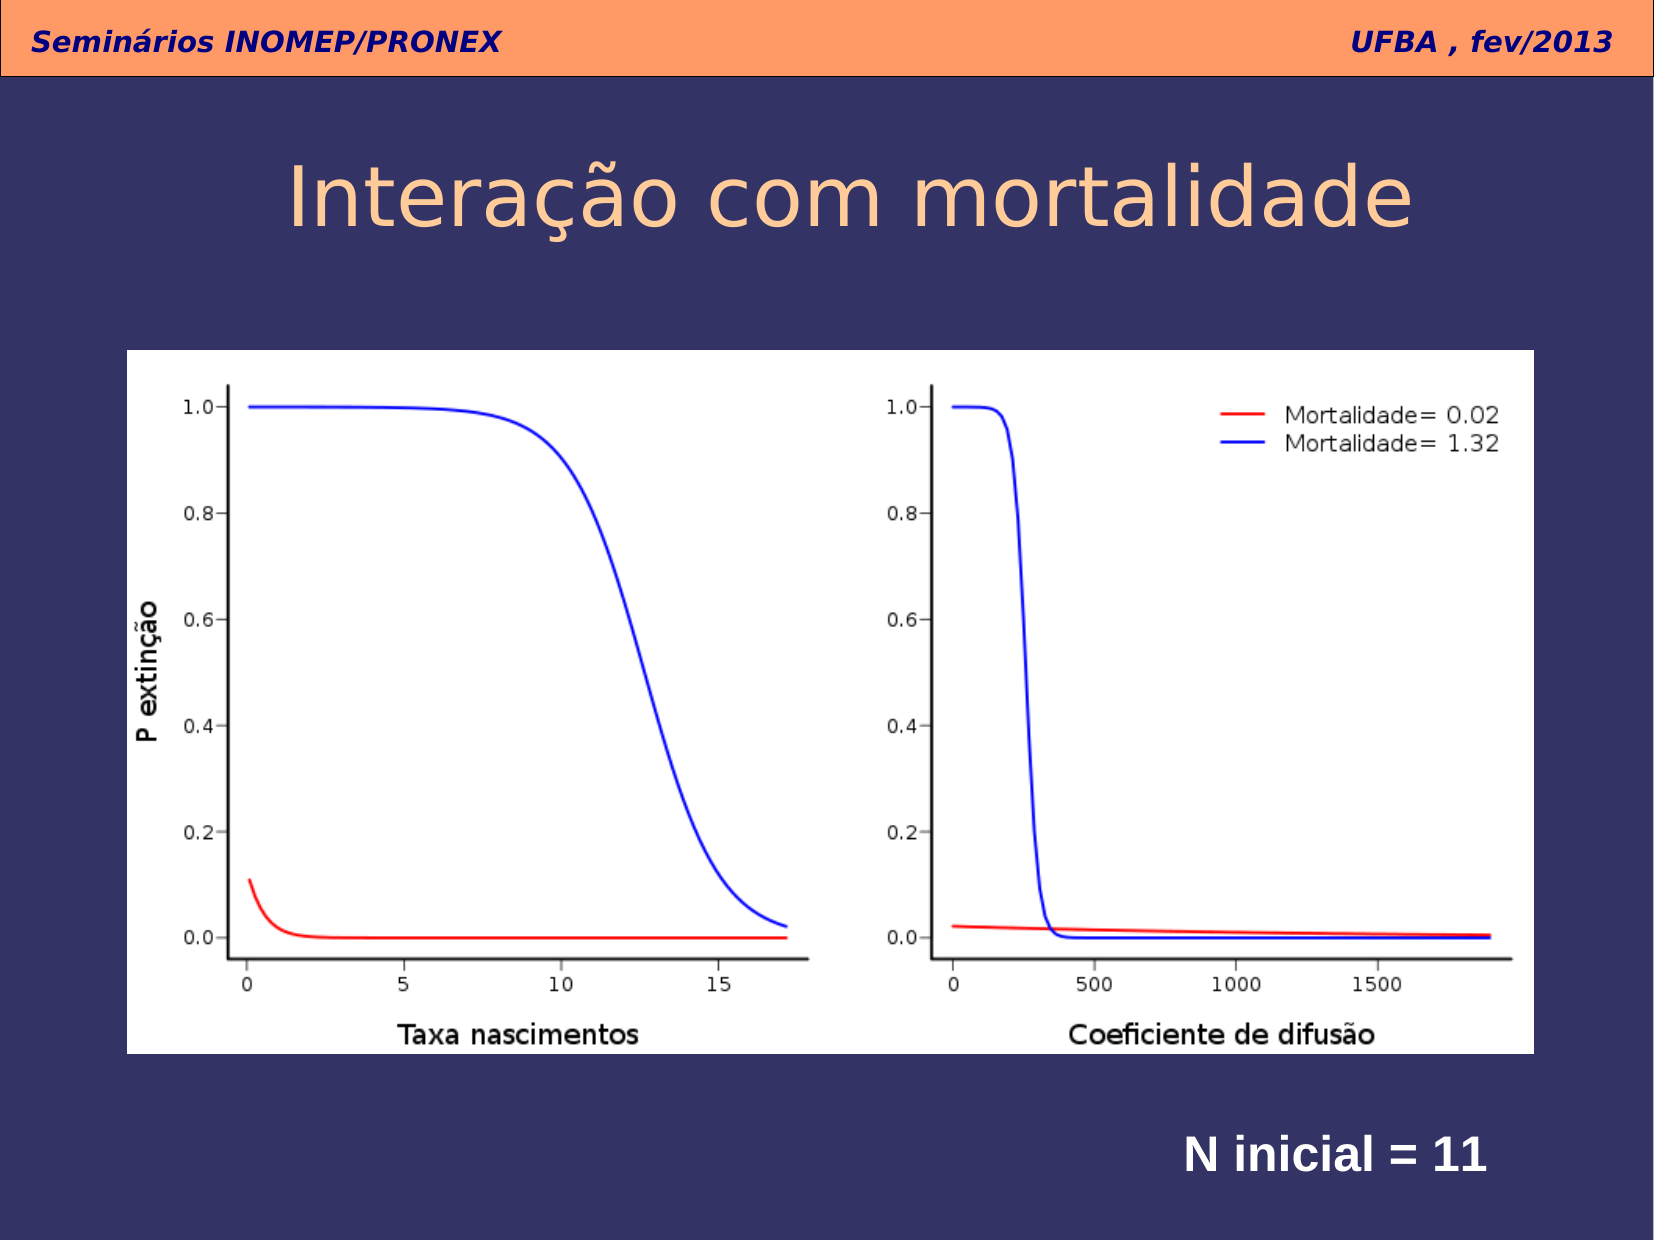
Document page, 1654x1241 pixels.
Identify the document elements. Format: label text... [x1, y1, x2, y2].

text_box N inicial = 11 [1168, 1118, 1528, 1197]
title Interação com mortalidade [68, 123, 1634, 271]
picture [127, 350, 1534, 1054]
